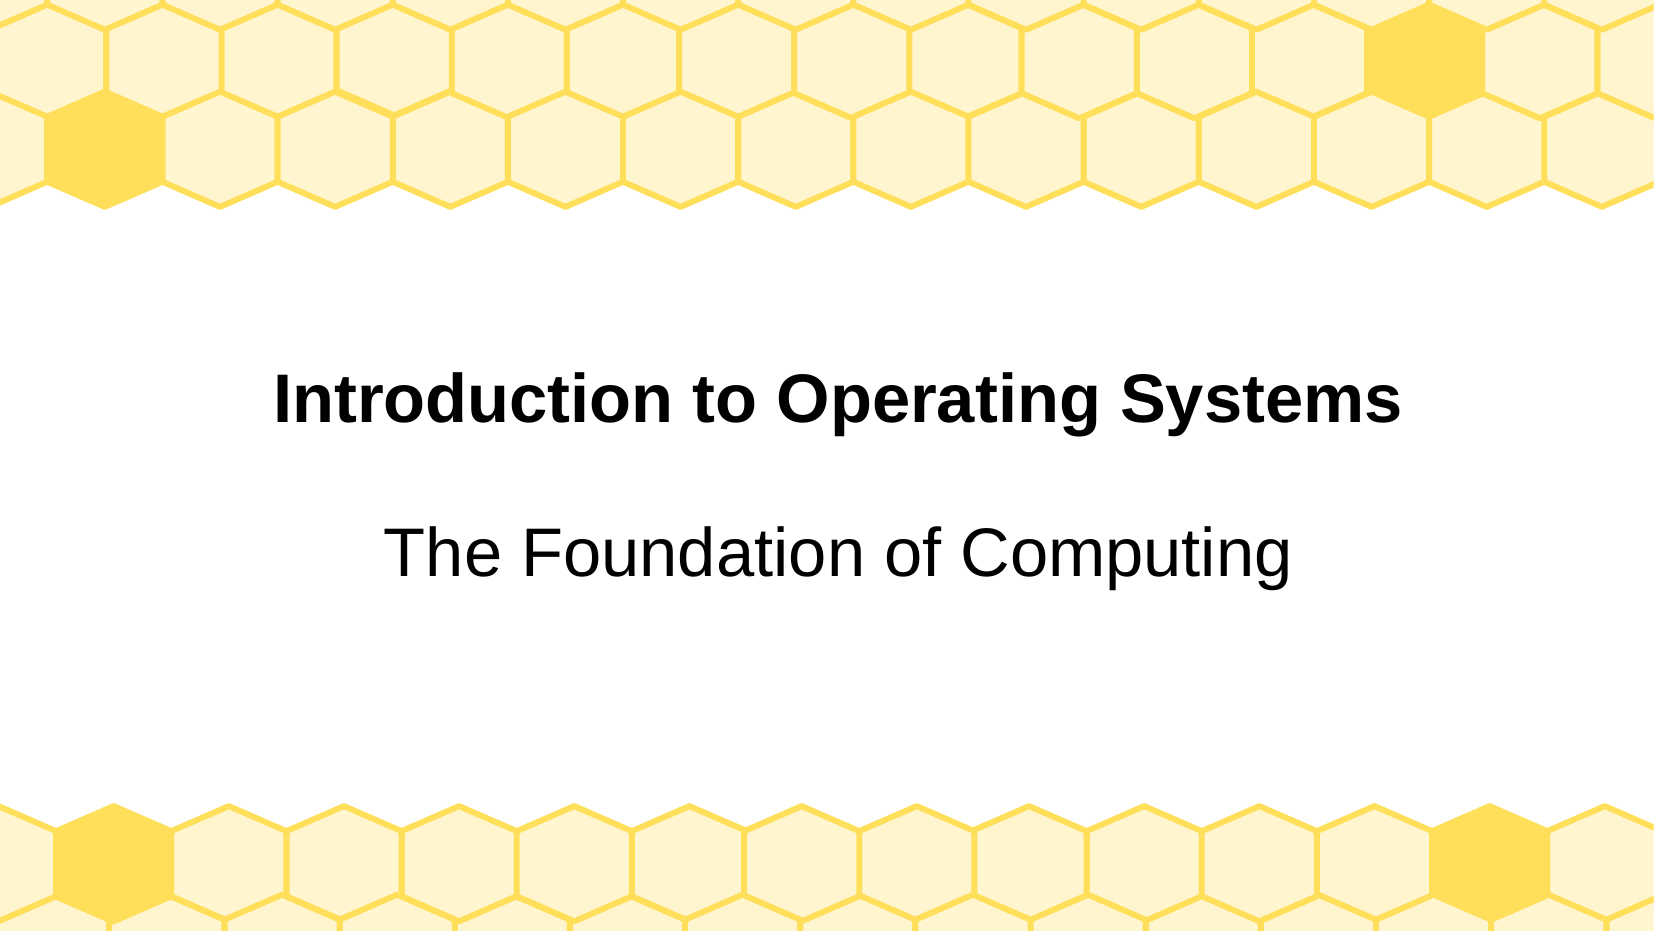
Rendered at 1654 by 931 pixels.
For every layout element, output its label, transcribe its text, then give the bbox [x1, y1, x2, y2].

title Introduction to Operating Systems The Foundation of Computing [76, 283, 1565, 591]
